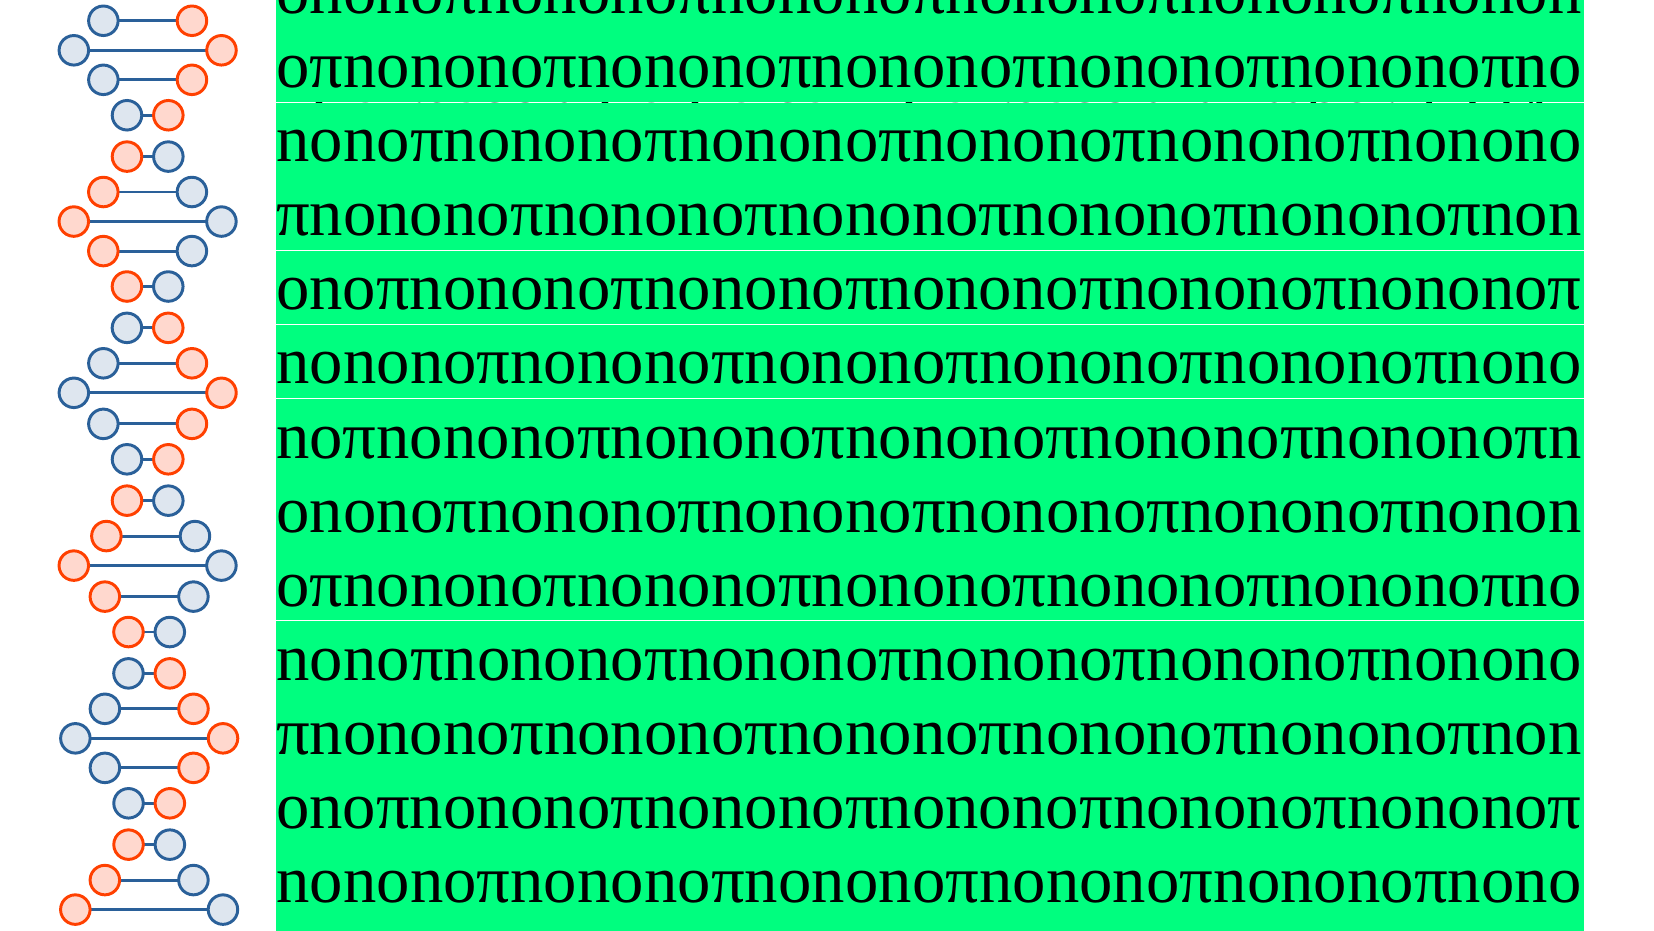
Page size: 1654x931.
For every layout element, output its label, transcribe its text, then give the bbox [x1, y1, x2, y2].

subtitle nononoπnononoπnononoπnononoπnononoπnononoπnononoπnononoπnononoπnononoπnononoπnononoπnononoπnononoπnononoπnononoπnononoπnononoπnononoπnononoπnononoπnononoπnononoπnononoπnononoπnononoπnononoπnononoπnononoπnononoπnononoπnononoπnononoπnononoπnononoπnononoπnononoπnononoπnononoπnononoπnononoπnononoπnononoπnononoπnononoπnononoπnononoπnononoπnononoπnononoπnononoπnononoπnononoπnononoπnononoπnononoπnononoπnononoπnononoπnononoπnononoπnononoπnononoπnononoπnononoπnononoπnononoπnononoπnononoπnononoπnononoπnononoπnononoπnononoπnononoπnononoπnononoπnononoπnononoπnononoπnononoπnononoπnononoπnononoπnononoπnononoπnononoπnononoπnononoπnononoπnononoπnononoπnononoπnononoπnononoπnononoπnononoπnononoπnononoπnononoπnononoπnononoπnononoπnononoπnononoπnononoπnononoπnononoπnononoπnononoπ [265, 0, 1595, 931]
